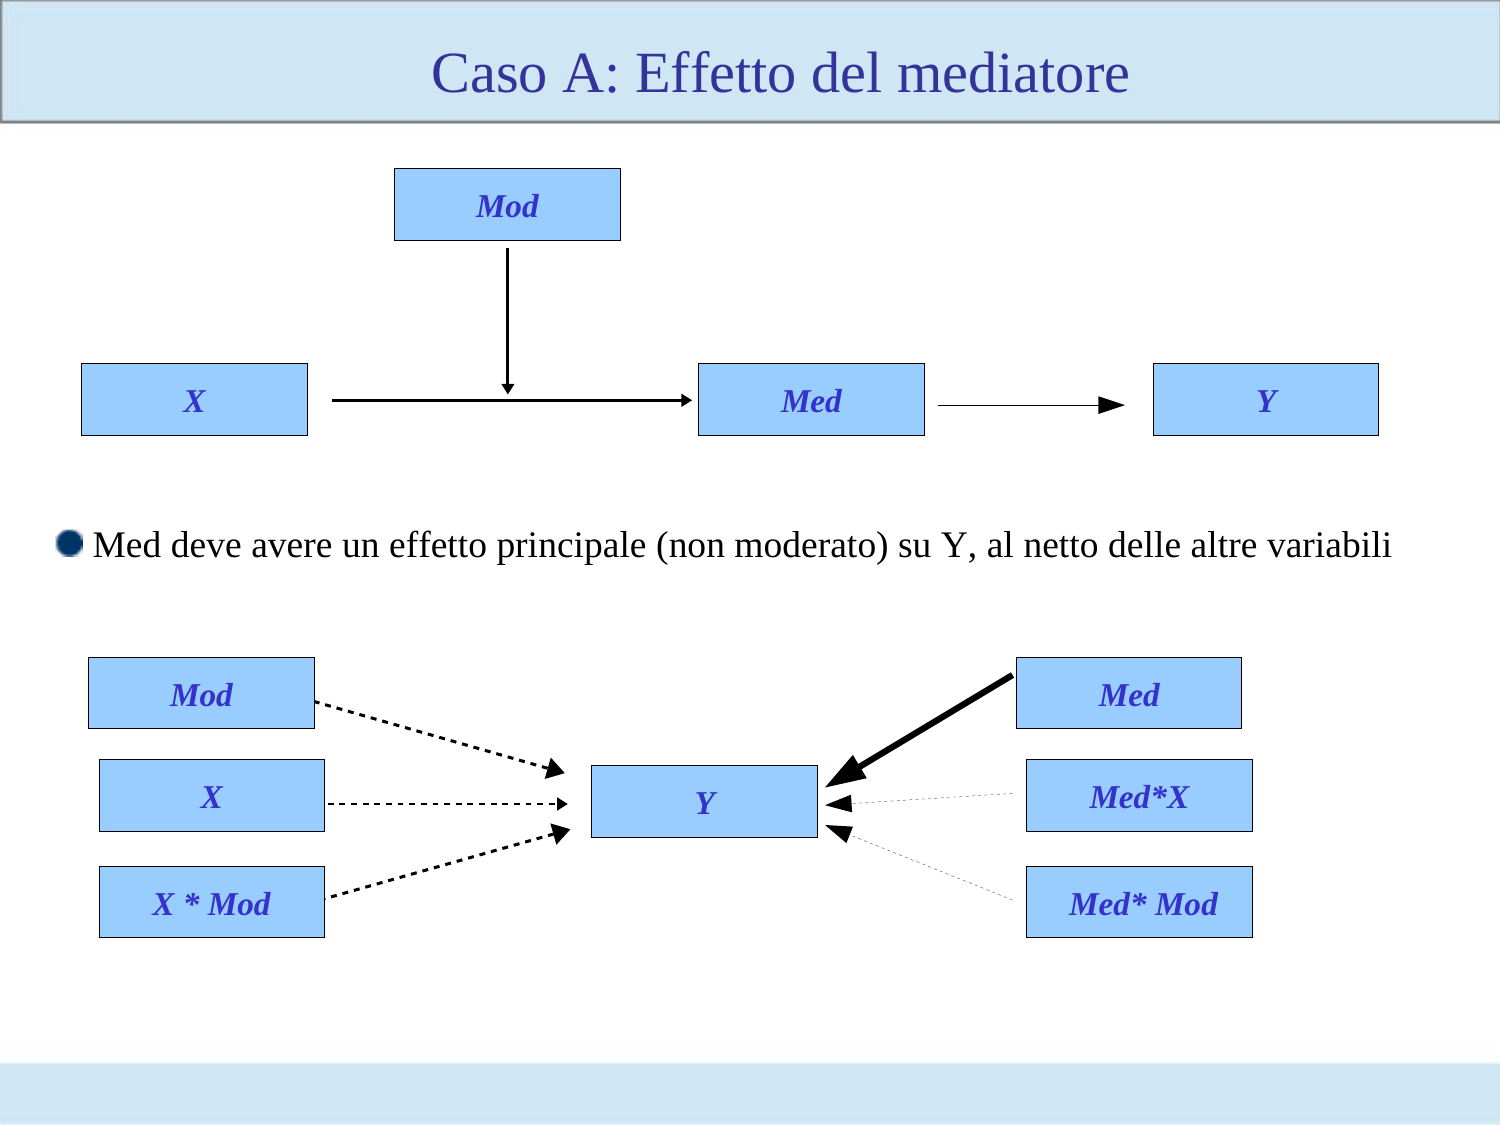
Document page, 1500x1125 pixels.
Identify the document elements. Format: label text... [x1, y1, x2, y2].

text_box Y [591, 765, 818, 838]
text_box Med* Mod [1026, 866, 1253, 938]
text_box X [81, 363, 308, 436]
text_box Mod [394, 168, 621, 241]
title Caso A: Effetto del mediatore [249, 21, 1313, 117]
text_box Med [698, 363, 925, 436]
text_box Mod [88, 657, 315, 729]
text_box Med deve avere un effetto principale (non moderato) su Y, al netto delle altre variabili [37, 478, 1463, 575]
text_box X [99, 759, 325, 832]
text_box X * Mod [99, 866, 325, 938]
text_box Med [1016, 657, 1242, 729]
picture [0, 0, 1500, 1125]
text_box Med*X [1026, 759, 1253, 832]
text_box Y [1153, 363, 1379, 436]
